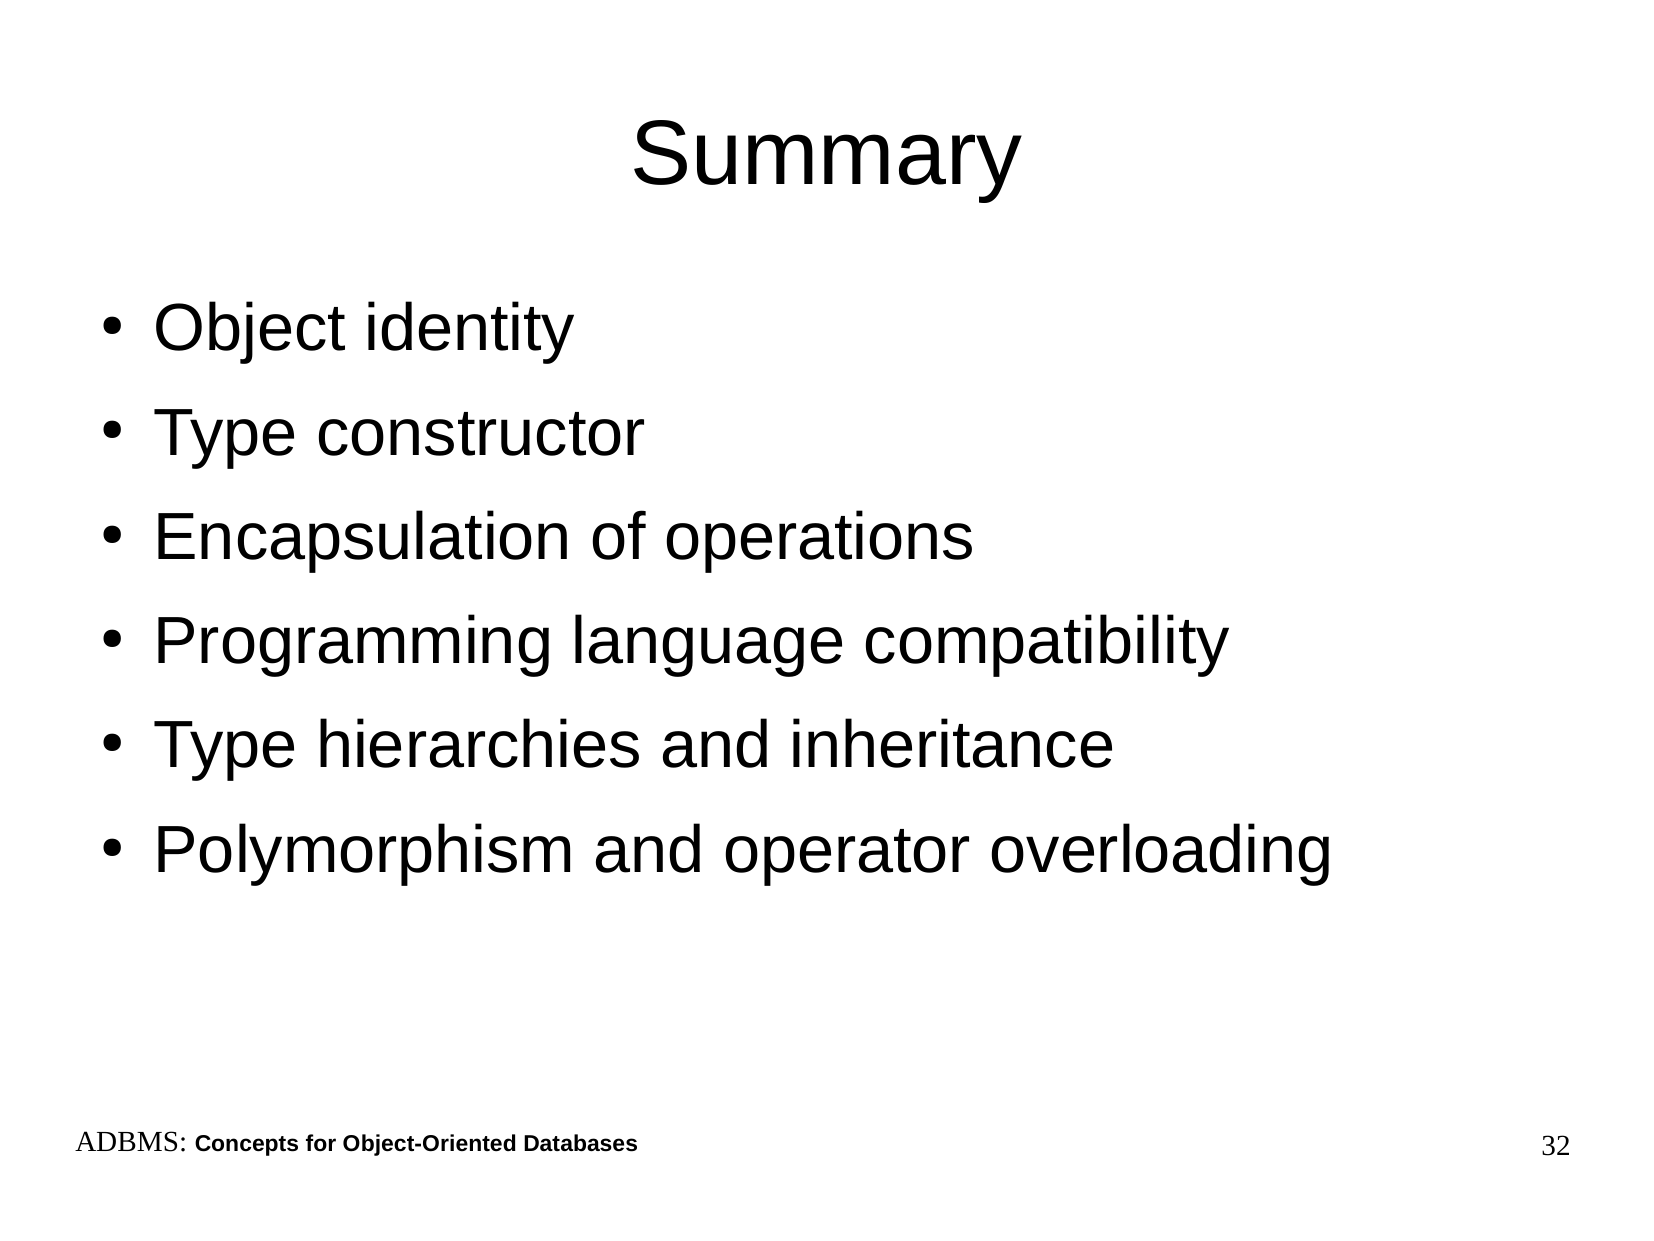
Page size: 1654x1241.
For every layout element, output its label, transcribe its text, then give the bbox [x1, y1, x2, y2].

list Object identity Type constructor Encapsulation of operations Programming language compatibility Type hierarchies and inheritance Polymorphism and operator overloading [82, 290, 1571, 1010]
title Summary [82, 49, 1571, 257]
